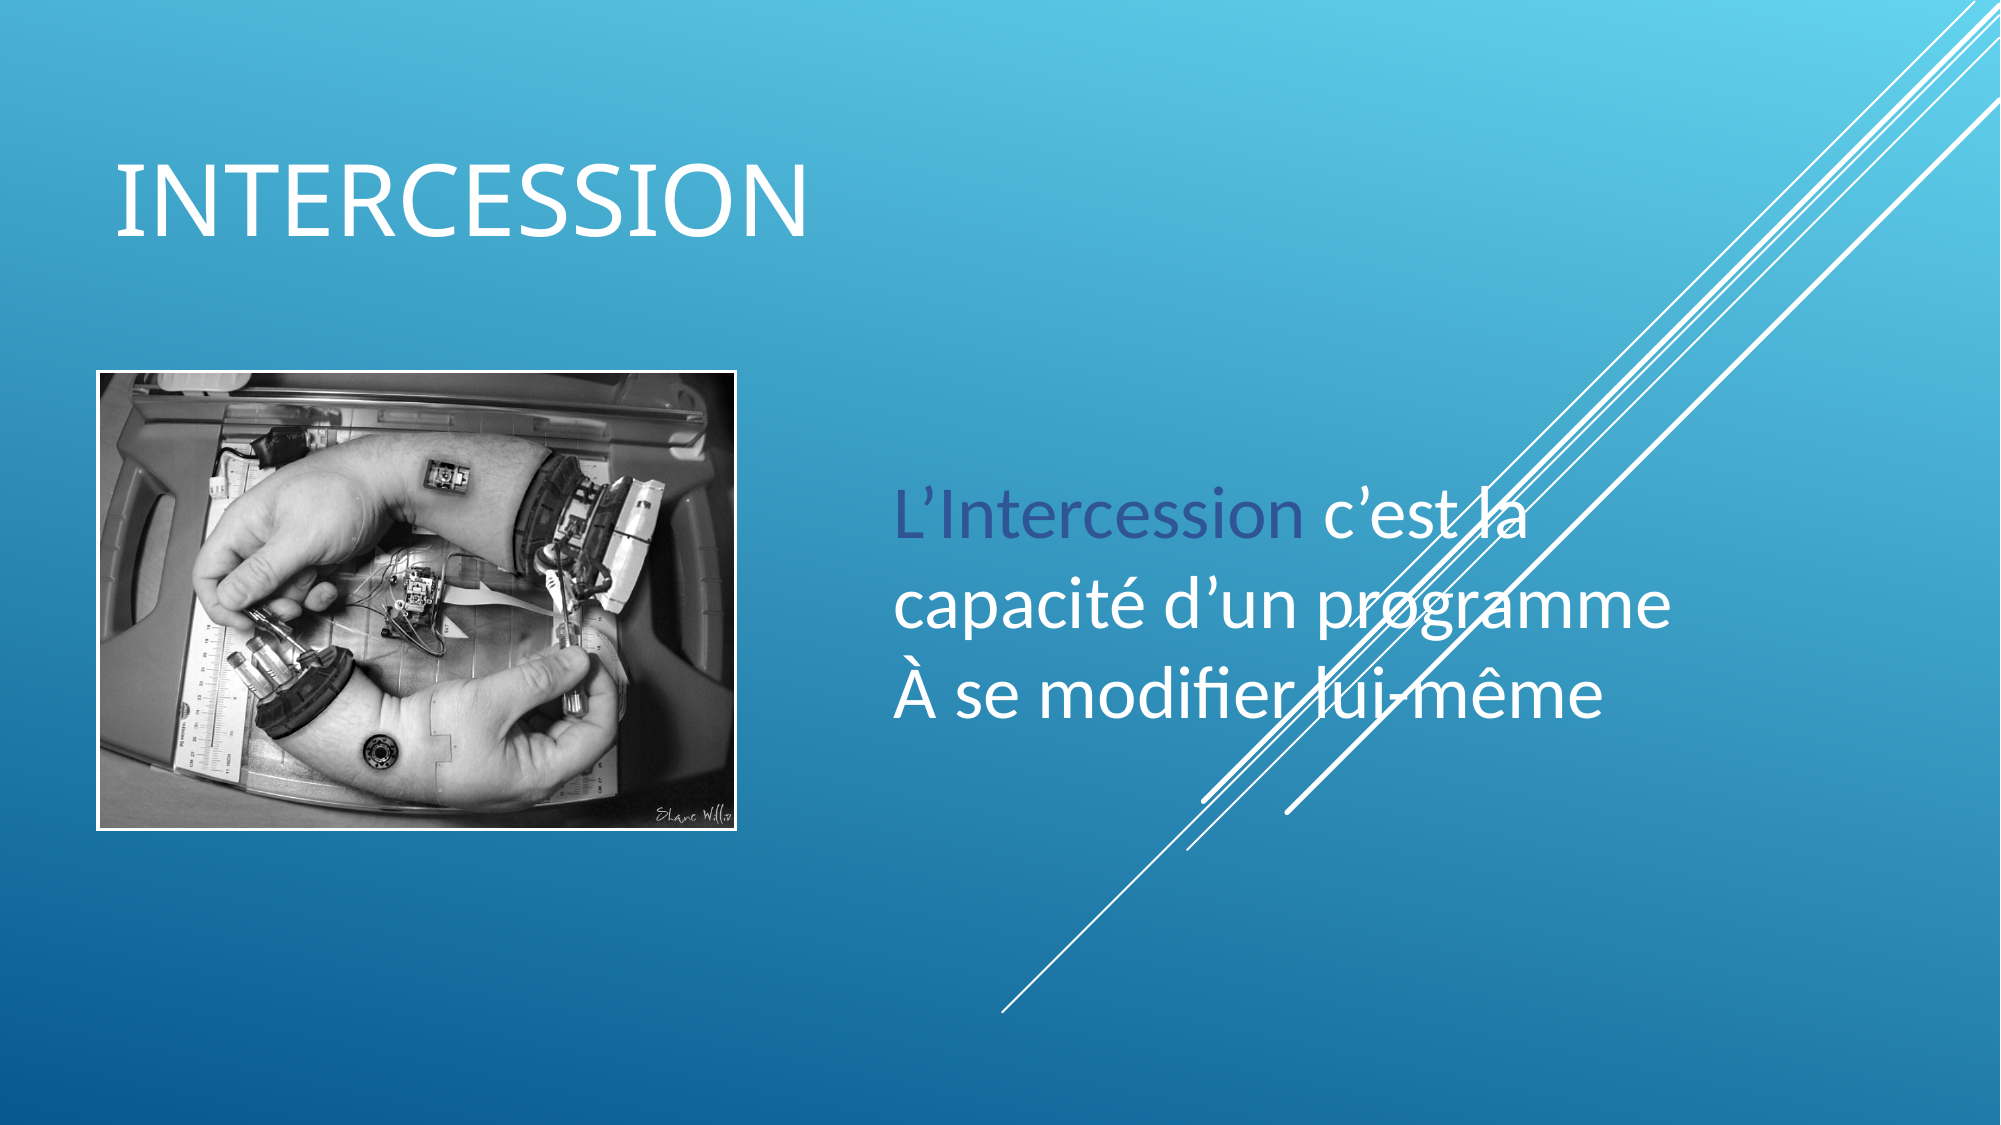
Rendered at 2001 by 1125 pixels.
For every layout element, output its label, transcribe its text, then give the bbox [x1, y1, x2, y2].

text_box L’Intercession c’est la capacité d’un programme À se modifier lui-même [878, 456, 1717, 922]
title Intercession [99, 125, 2000, 264]
picture [99, 372, 735, 828]
